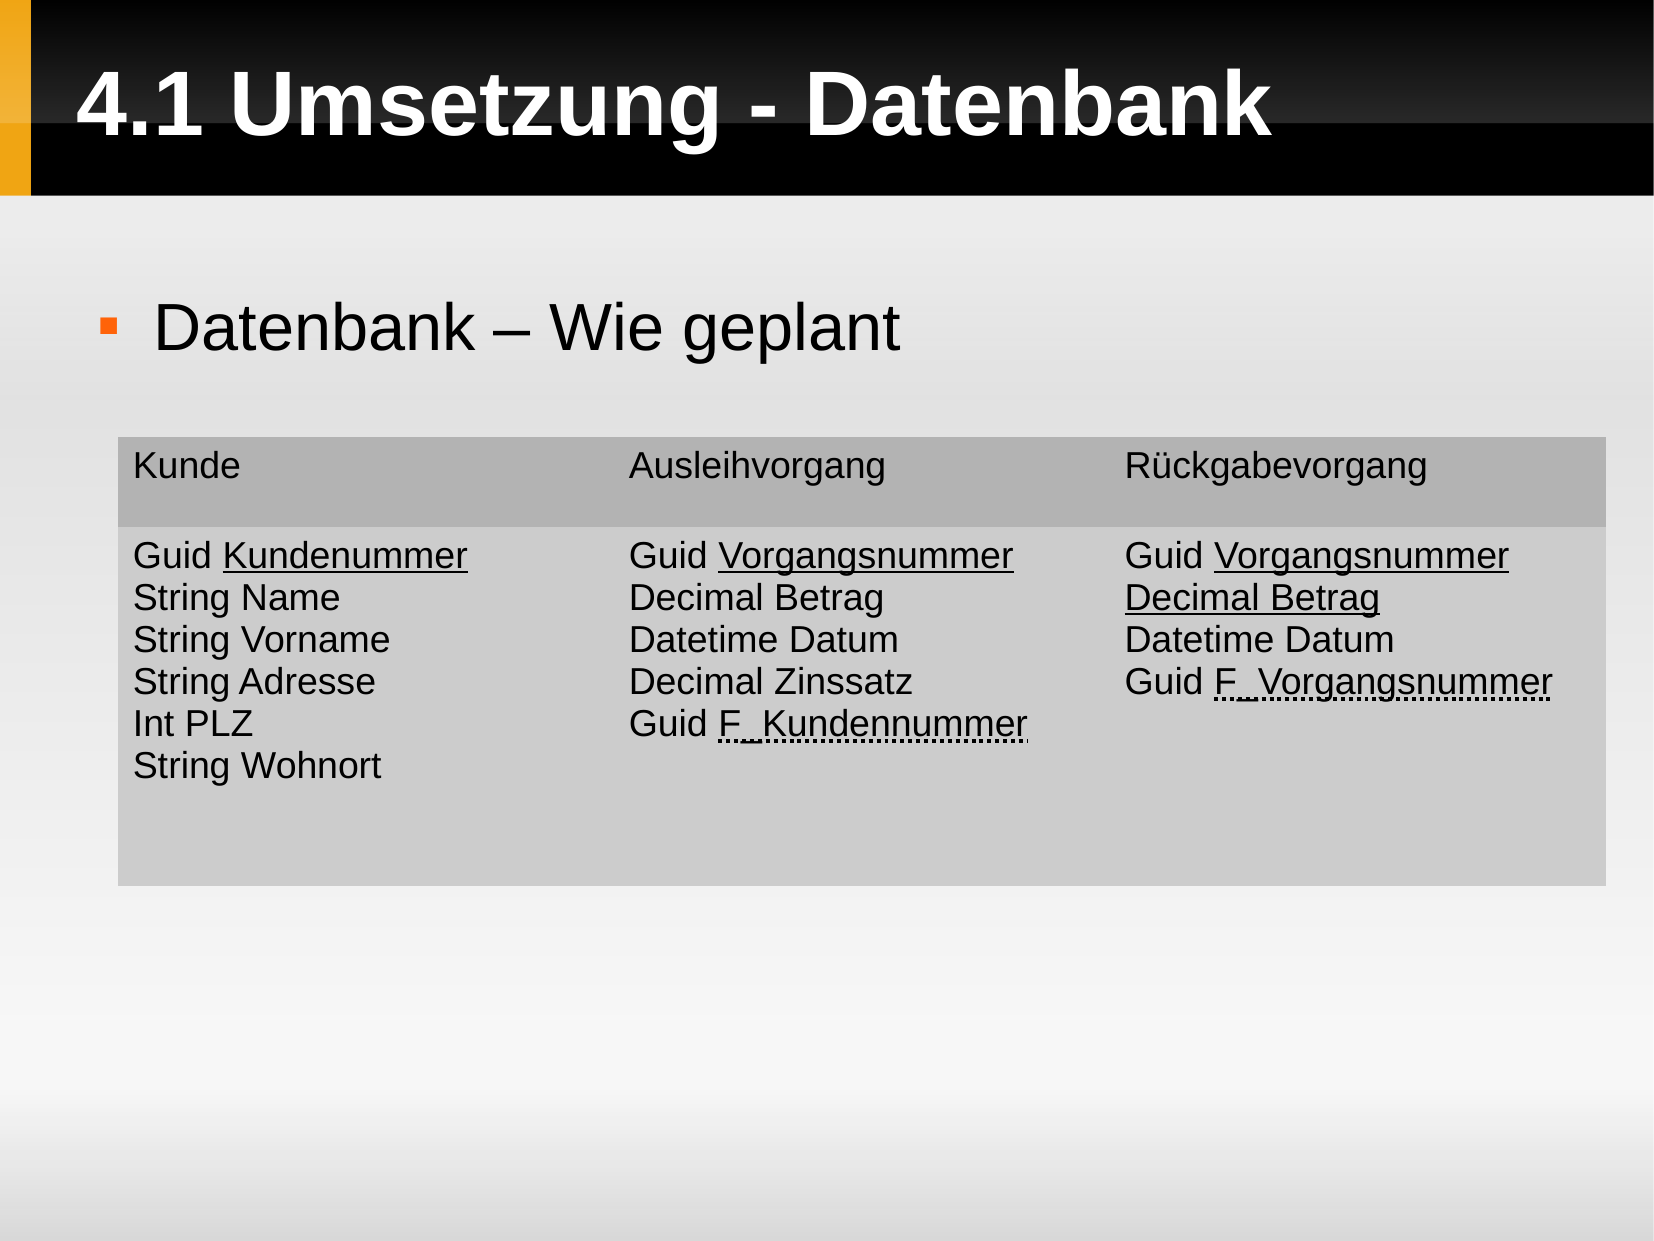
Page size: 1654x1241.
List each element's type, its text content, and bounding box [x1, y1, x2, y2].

table_header Kunde [118, 437, 614, 527]
table_cell Guid Kundenummer String Name String Vorname String Adresse Int PLZ String Wohnort [118, 527, 614, 886]
table_header Ausleihvorgang [614, 437, 1110, 527]
table_cell Guid Vorgangsnummer Decimal Betrag Datetime Datum Decimal Zinssatz Guid F_Kundennummer [614, 527, 1110, 886]
list Datenbank – Wie geplant [82, 290, 1571, 1109]
picture [0, 0, 1654, 1241]
table_cell Guid Vorgangsnummer Decimal Betrag Datetime Datum Guid F_Vorgangsnummer [1110, 527, 1606, 886]
title 4.1 Umsetzung - Datenbank [76, 0, 1565, 208]
table_header Rückgabevorgang [1110, 437, 1606, 527]
